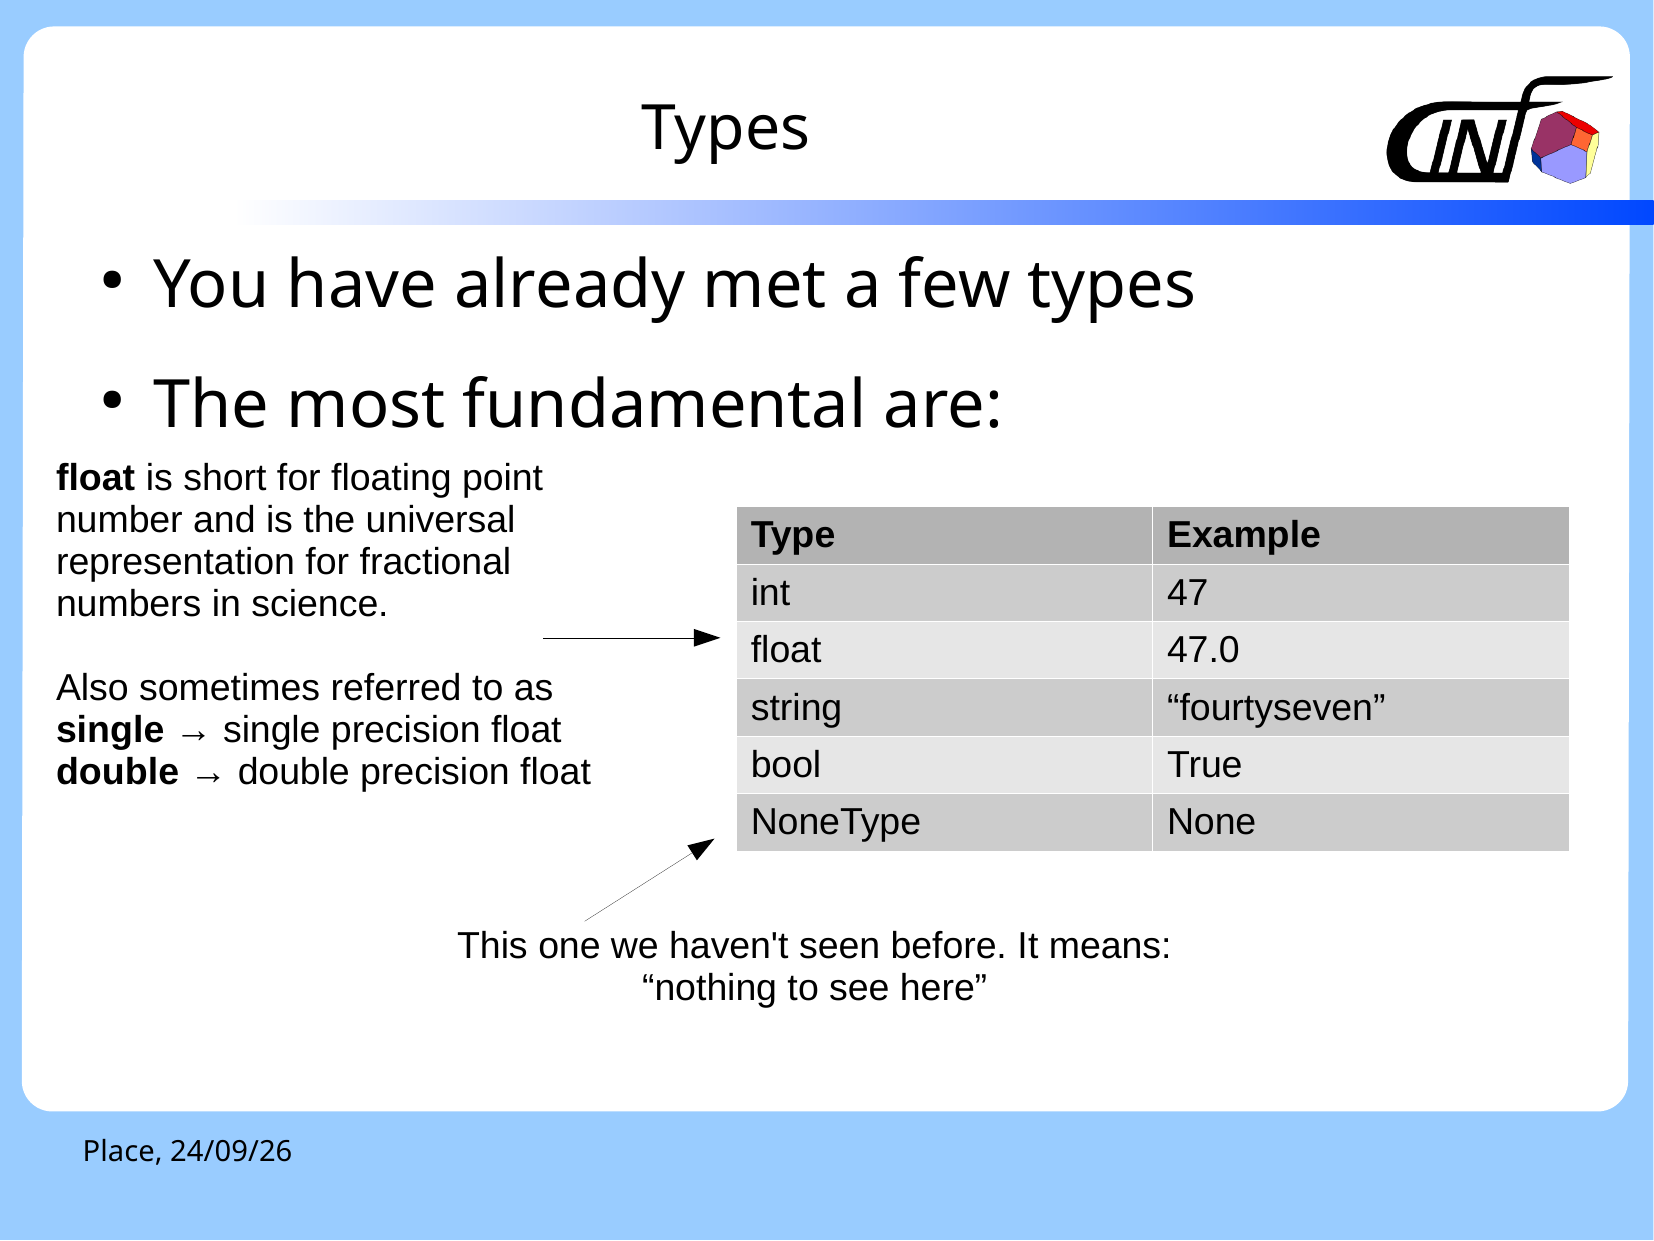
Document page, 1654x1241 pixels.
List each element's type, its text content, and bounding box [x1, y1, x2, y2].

table_cell 47.0 [1153, 622, 1569, 678]
table_cell “fourtyseven” [1153, 679, 1569, 736]
picture [1386, 76, 1613, 184]
table_cell 47 [1153, 565, 1569, 621]
table_cell bool [737, 737, 1152, 793]
table_cell float [737, 622, 1152, 678]
list You have already met a few types The most fundamental are: [82, 236, 1571, 1055]
table_cell int [737, 565, 1152, 621]
table_cell True [1153, 737, 1569, 793]
table_header Type [737, 507, 1152, 564]
table_cell string [737, 679, 1152, 736]
table_header Example [1153, 507, 1569, 564]
table_cell None [1153, 794, 1569, 851]
title Types [82, 49, 1371, 201]
text_box float is short for floating point number and is the universal representation for fractional numbers in science. Also sometimes referred to as single → single precision float double → double precision float [41, 449, 606, 800]
table_header B [956, 201, 961, 224]
text_box This one we haven't seen before. It means: “nothing to see here” [442, 916, 1188, 1016]
table_cell NoneType [737, 794, 1152, 851]
